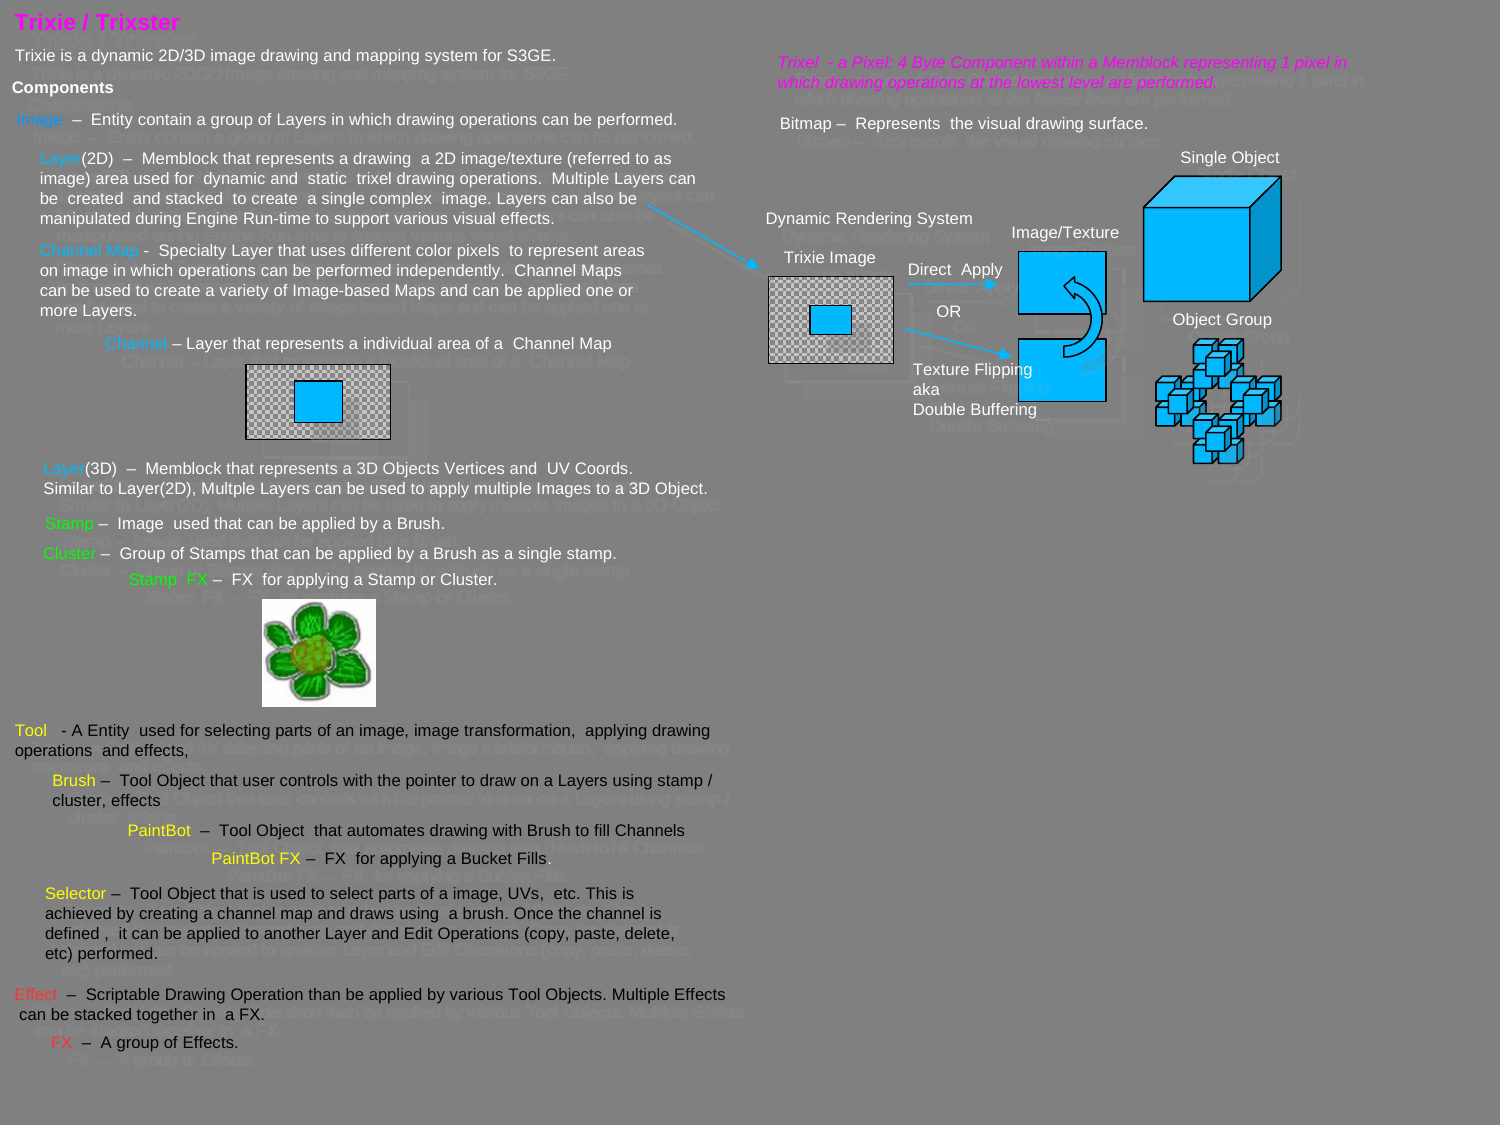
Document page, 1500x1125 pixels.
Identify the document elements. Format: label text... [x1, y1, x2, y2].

text_box [245, 364, 391, 440]
text_box Image/Texture [996, 213, 1167, 250]
text_box Single Object [1165, 138, 1324, 175]
text_box Trixel - a Pixel: 4 Byte Component within a Memblock representing 1 pixel in which drawing operations at the lowest level are performed. [762, 43, 1368, 100]
text_box Cluster – Group of Stamps that can be applied by a Brush as a single stamp. [28, 534, 633, 571]
text_box Bitmap – Represents the visual drawing surface. [765, 105, 1230, 141]
text_box Direct Apply [893, 251, 1023, 287]
text_box [768, 276, 894, 364]
text_box Effect – Scriptable Drawing Operation than be applied by various Tool Objects. Multiple Effects can be stacked together in a FX. [0, 976, 742, 1032]
text_box [1143, 176, 1282, 302]
text_box Stamp FX – FX for applying a Stamp or Cluster. [113, 560, 514, 597]
picture [262, 599, 376, 707]
text_box PaintBot – Tool Object that automates drawing with Brush to fill Channels [112, 812, 702, 848]
text_box Trixie / Trixster [0, 0, 201, 37]
text_box Object Group [1157, 301, 1327, 337]
text_box Texture Flipping aka Double Buffering [898, 351, 1053, 427]
text_box Layer(3D) – Memblock that represents a 3D Objects Vertices and UV Coords. Similar to Layer(2D), Multple Layers can be used to apply multiple Images to a 3D Object. [28, 450, 729, 506]
text_box [1156, 338, 1281, 464]
text_box OR [921, 292, 977, 328]
text_box Brush – Tool Object that user controls with the pointer to draw on a Layers using stamp / cluster, effects [37, 762, 776, 818]
text_box Trixie is a dynamic 2D/3D image drawing and mapping system for S3GE. [0, 37, 573, 73]
text_box Image – Entity contain a group of Layers in which drawing operations can be performed. [1, 101, 694, 137]
text_box Channel – Layer that represents a individual area of a Channel Map [90, 324, 729, 361]
text_box Tool - A Entity used for selecting parts of an image, image transformation, applying drawing operations and effects, [0, 712, 768, 768]
text_box [1018, 251, 1107, 402]
text_box Trixie Image [769, 238, 892, 275]
text_box Selector – Tool Object that is used to select parts of a image, UVs, etc. This is achieved by creating a channel map and draws using a brush. Once the channel is defined , it can be applied to another Layer and Edit Operations (copy, paste, delete, etc) performed. [30, 875, 715, 971]
text_box Channel Map - Specialty Layer that uses different color pixels to represent areas on image in which operations can be performed independently. Channel Maps can be used to create a variety of Image-based Maps and can be applied one or more Layers. [24, 231, 663, 328]
text_box FX – A group of Effects. [36, 1024, 255, 1060]
text_box Layer(2D) – Memblock that represents a drawing a 2D image/texture (referred to as image) area used for dynamic and static trixel drawing operations. Multiple Layers can be created and stacked to create a single complex image. Layers can also be manipulated during Engine Run-time to support various visual effects. [25, 140, 726, 236]
text_box PaintBot FX – FX for applying a Bucket Fills. [196, 840, 567, 876]
text_box Components [0, 73, 130, 105]
text_box Stamp – Image used that can be applied by a Brush. [30, 506, 466, 541]
text_box Dynamic Rendering System [750, 200, 989, 236]
